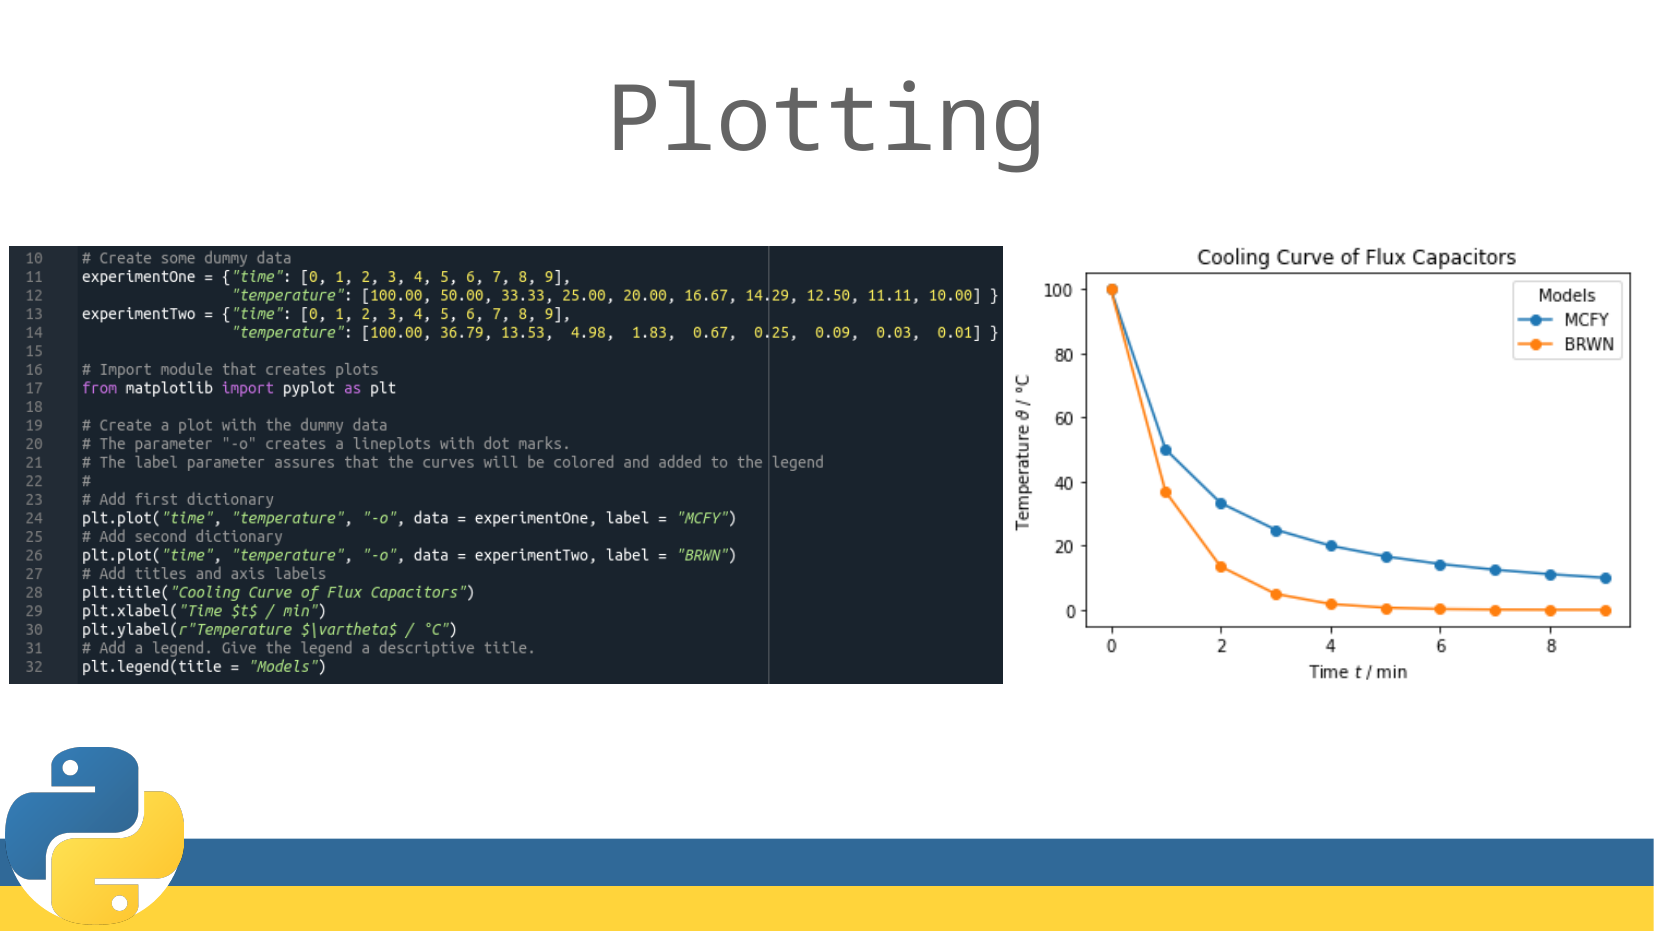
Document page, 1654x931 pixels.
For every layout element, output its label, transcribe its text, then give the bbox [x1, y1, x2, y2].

picture [9, 237, 1641, 693]
title Plotting [82, 37, 1571, 193]
picture [5, 747, 184, 925]
